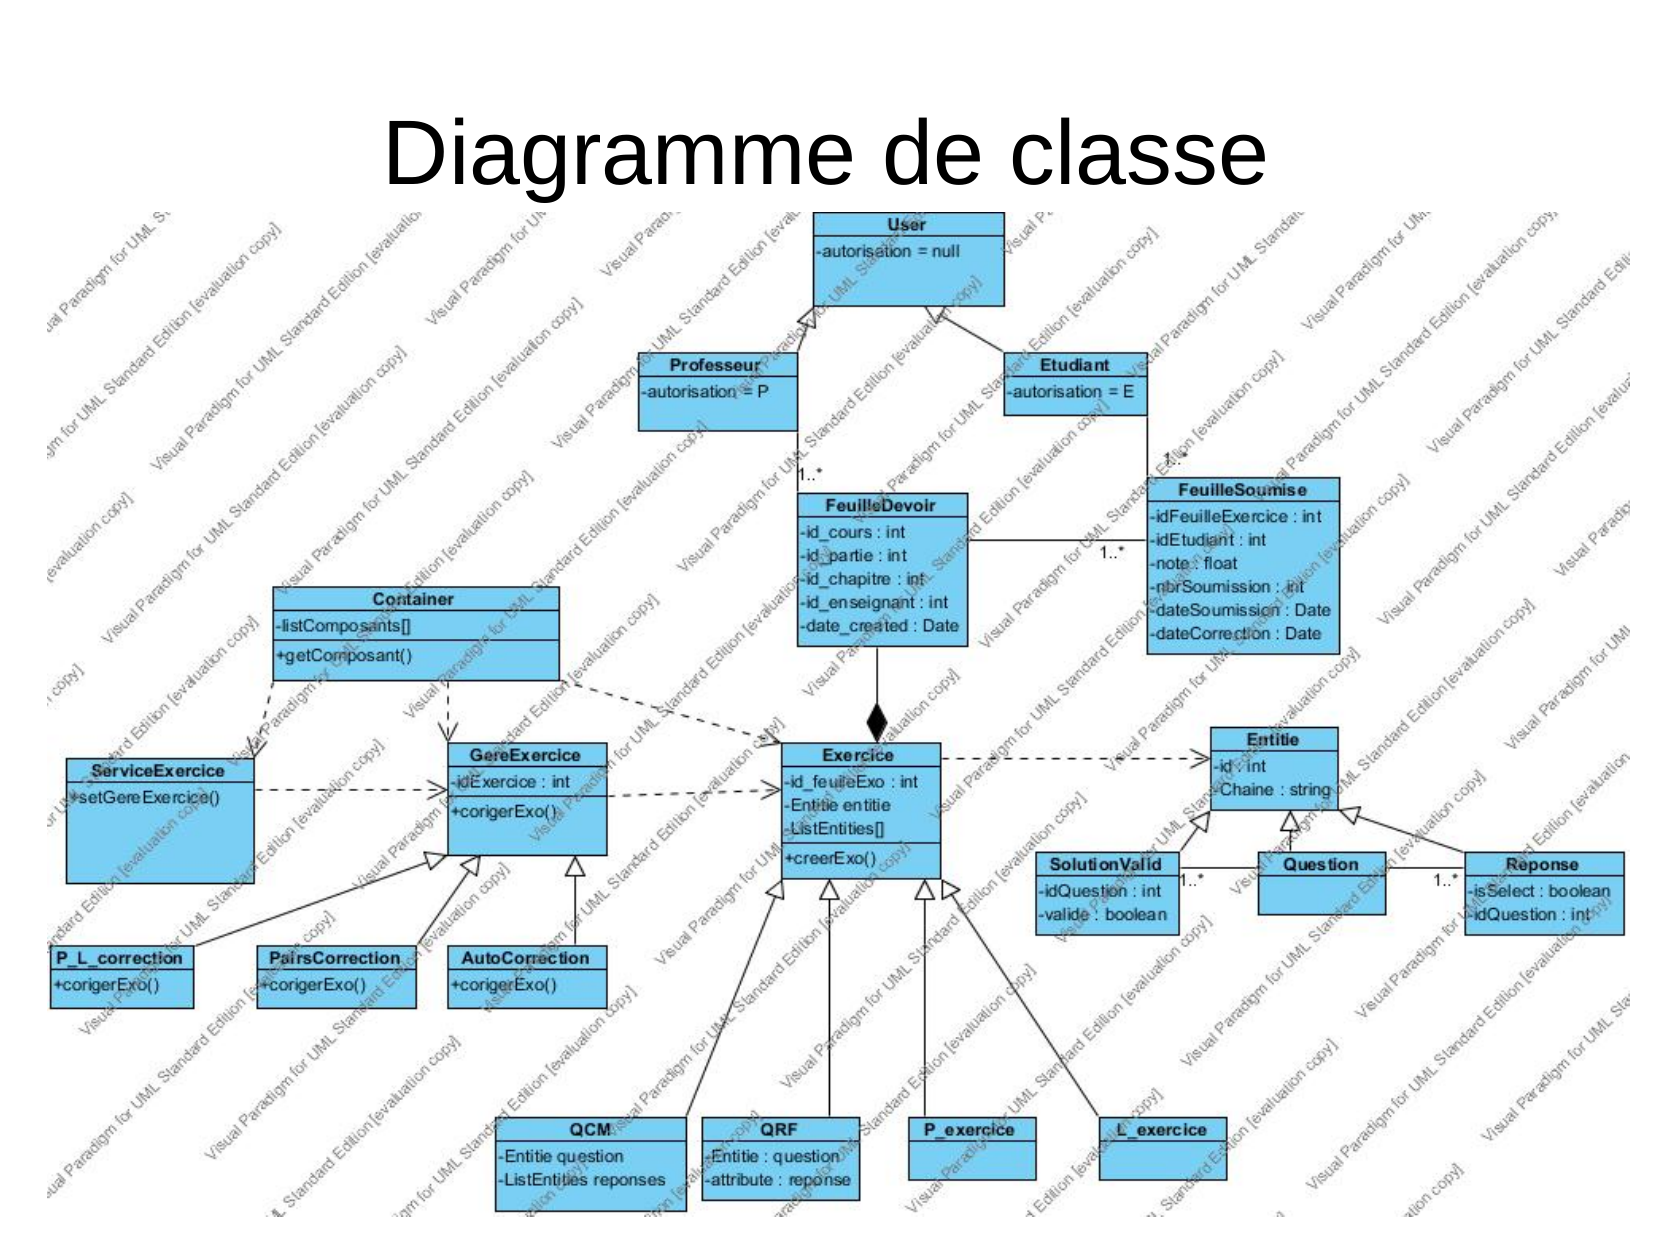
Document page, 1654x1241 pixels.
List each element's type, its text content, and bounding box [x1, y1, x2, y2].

picture [47, 212, 1630, 1217]
title Diagramme de classe [82, 49, 1571, 212]
